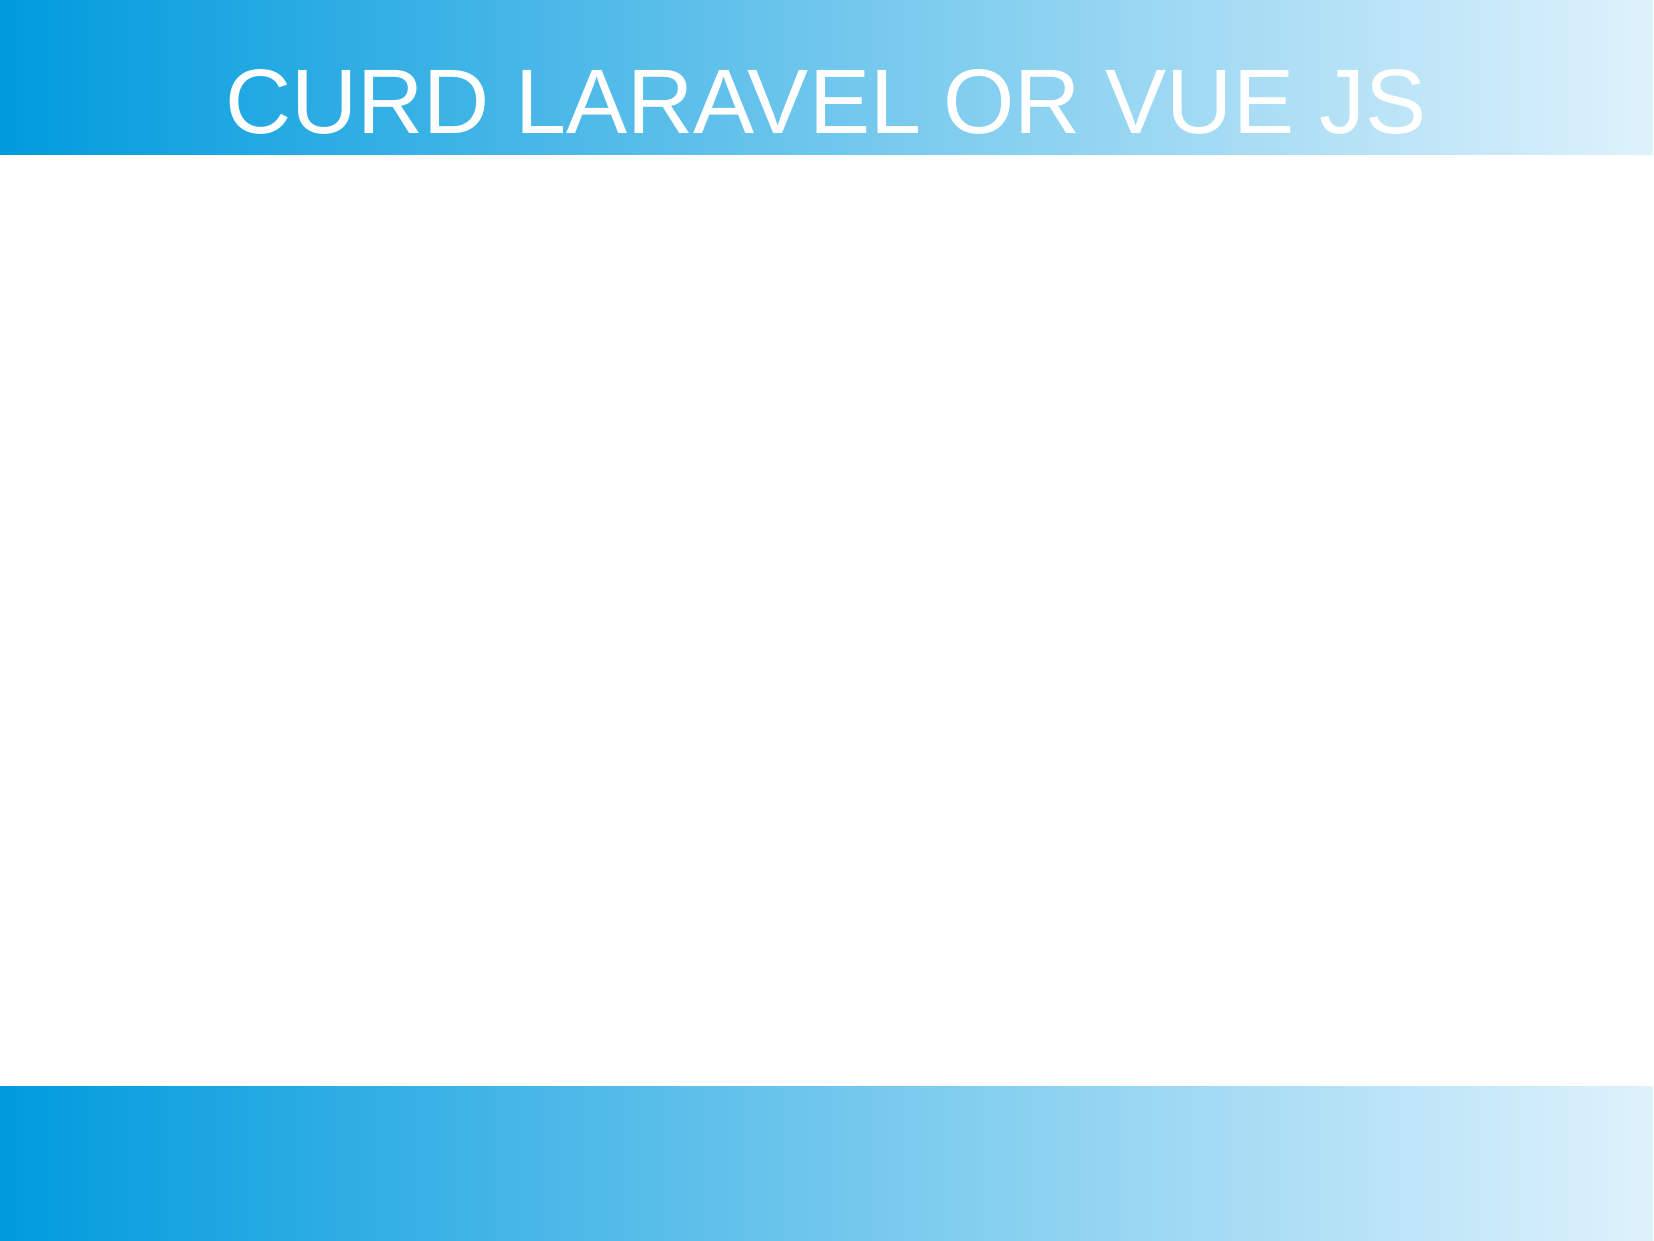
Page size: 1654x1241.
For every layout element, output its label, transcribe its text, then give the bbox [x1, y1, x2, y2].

title CURD LARAVEL OR VUE JS [82, 49, 1571, 155]
